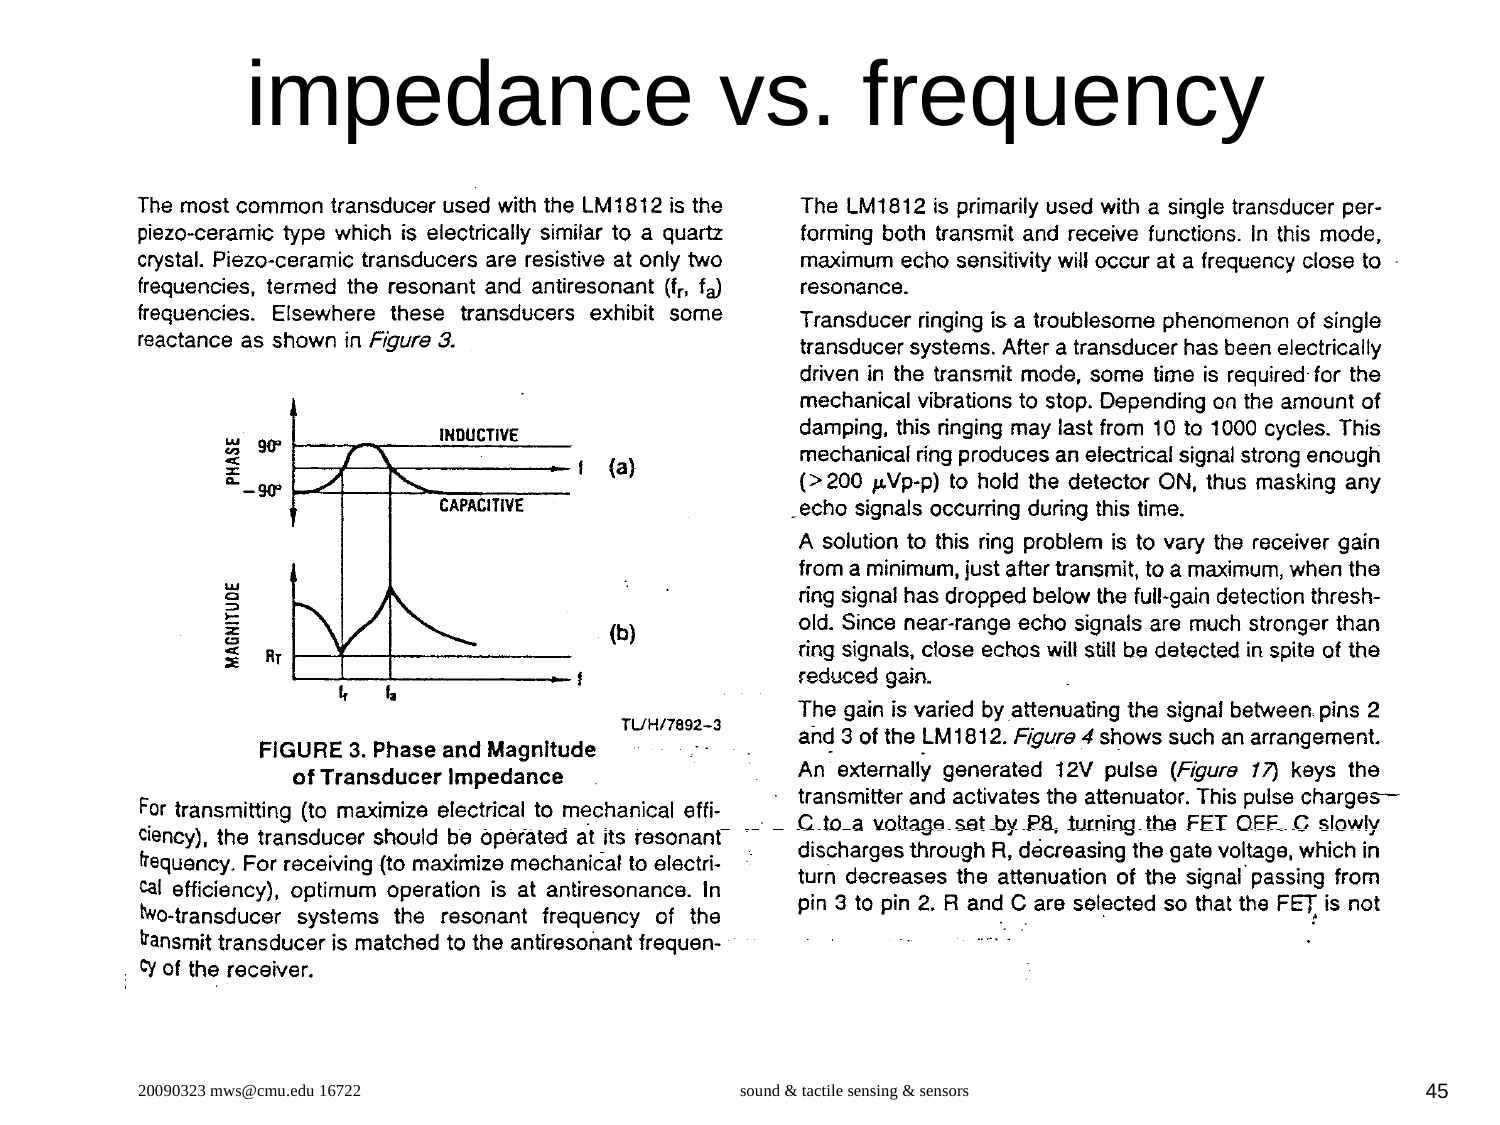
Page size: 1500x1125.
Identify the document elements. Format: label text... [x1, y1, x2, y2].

title impedance vs. frequency [62, 34, 1450, 153]
picture [125, 187, 1401, 989]
